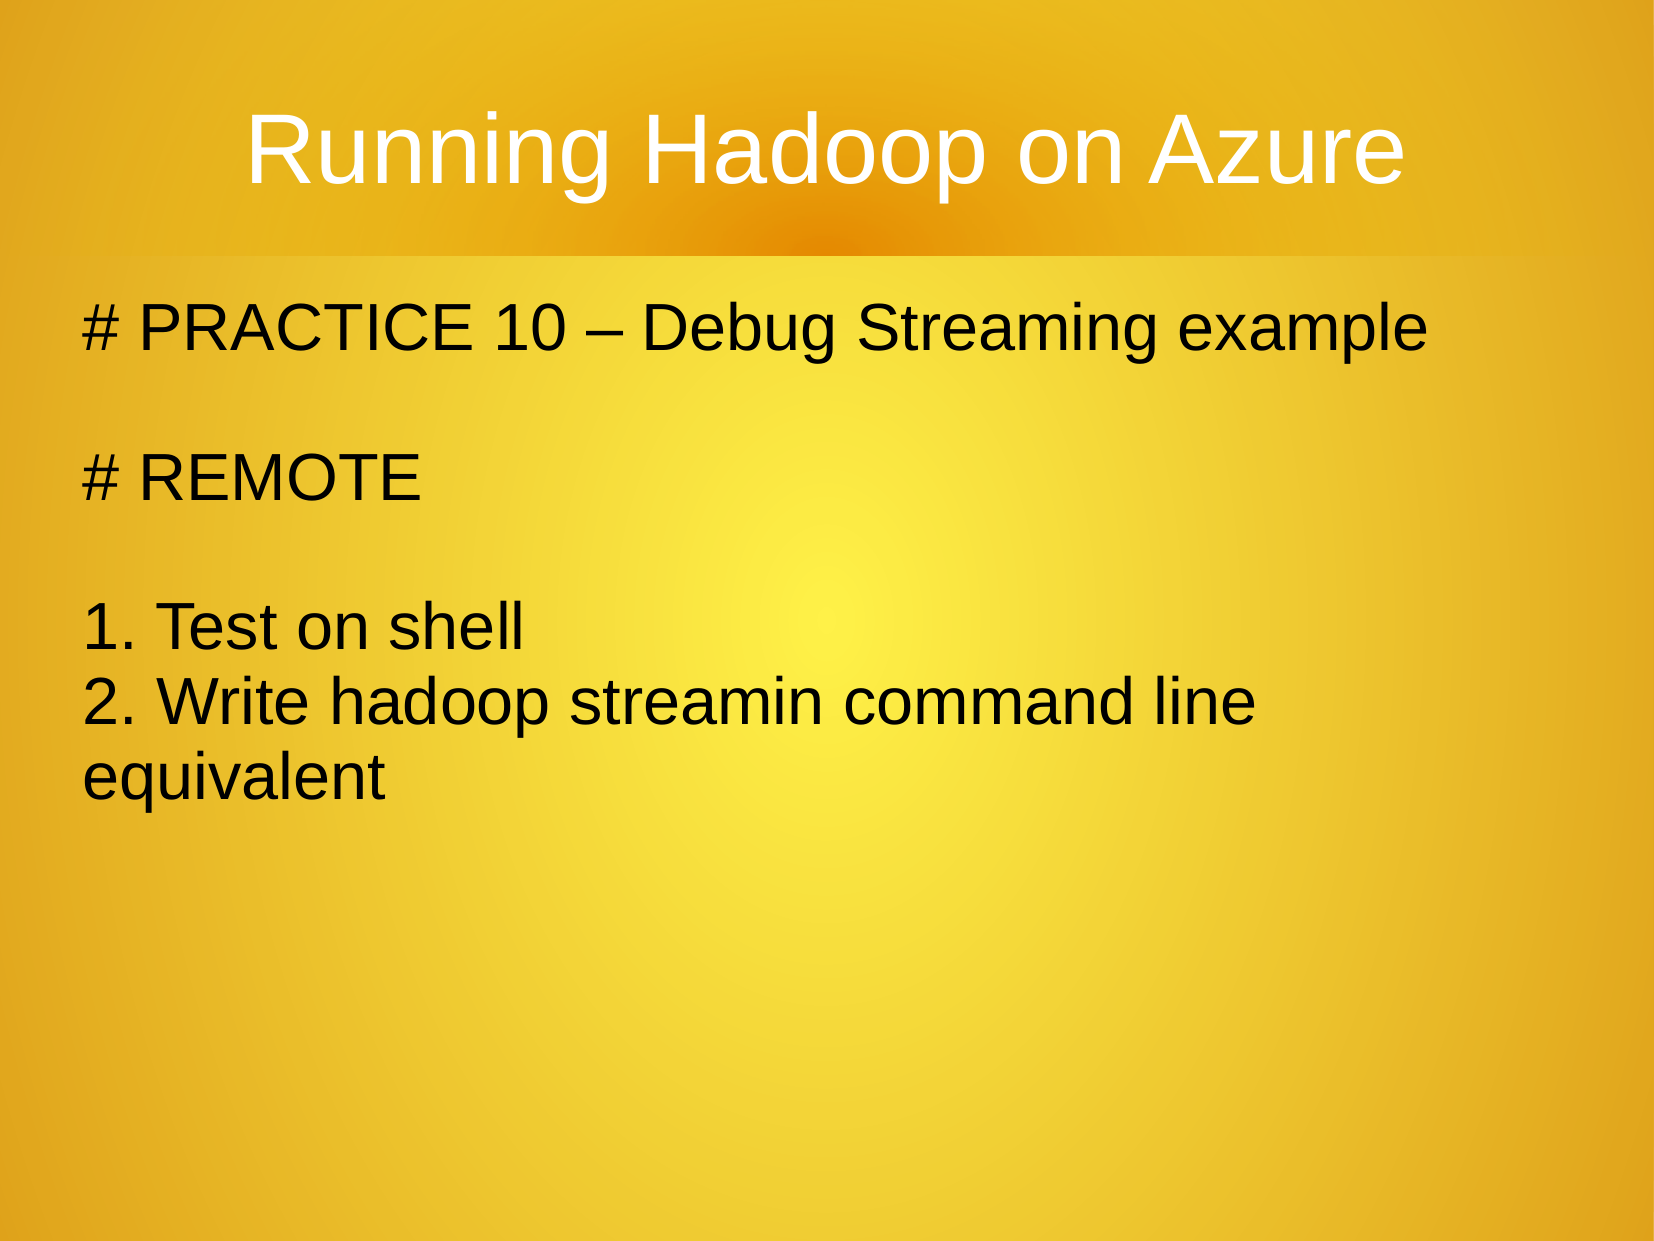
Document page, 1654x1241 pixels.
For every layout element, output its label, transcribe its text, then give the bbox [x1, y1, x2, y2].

subtitle # PRACTICE 10 – Debug Streaming example # REMOTE 1. Test on shell 2. Write hadoop streamin command line equivalent [82, 290, 1571, 1038]
title Running Hadoop on Azure [82, 47, 1571, 252]
